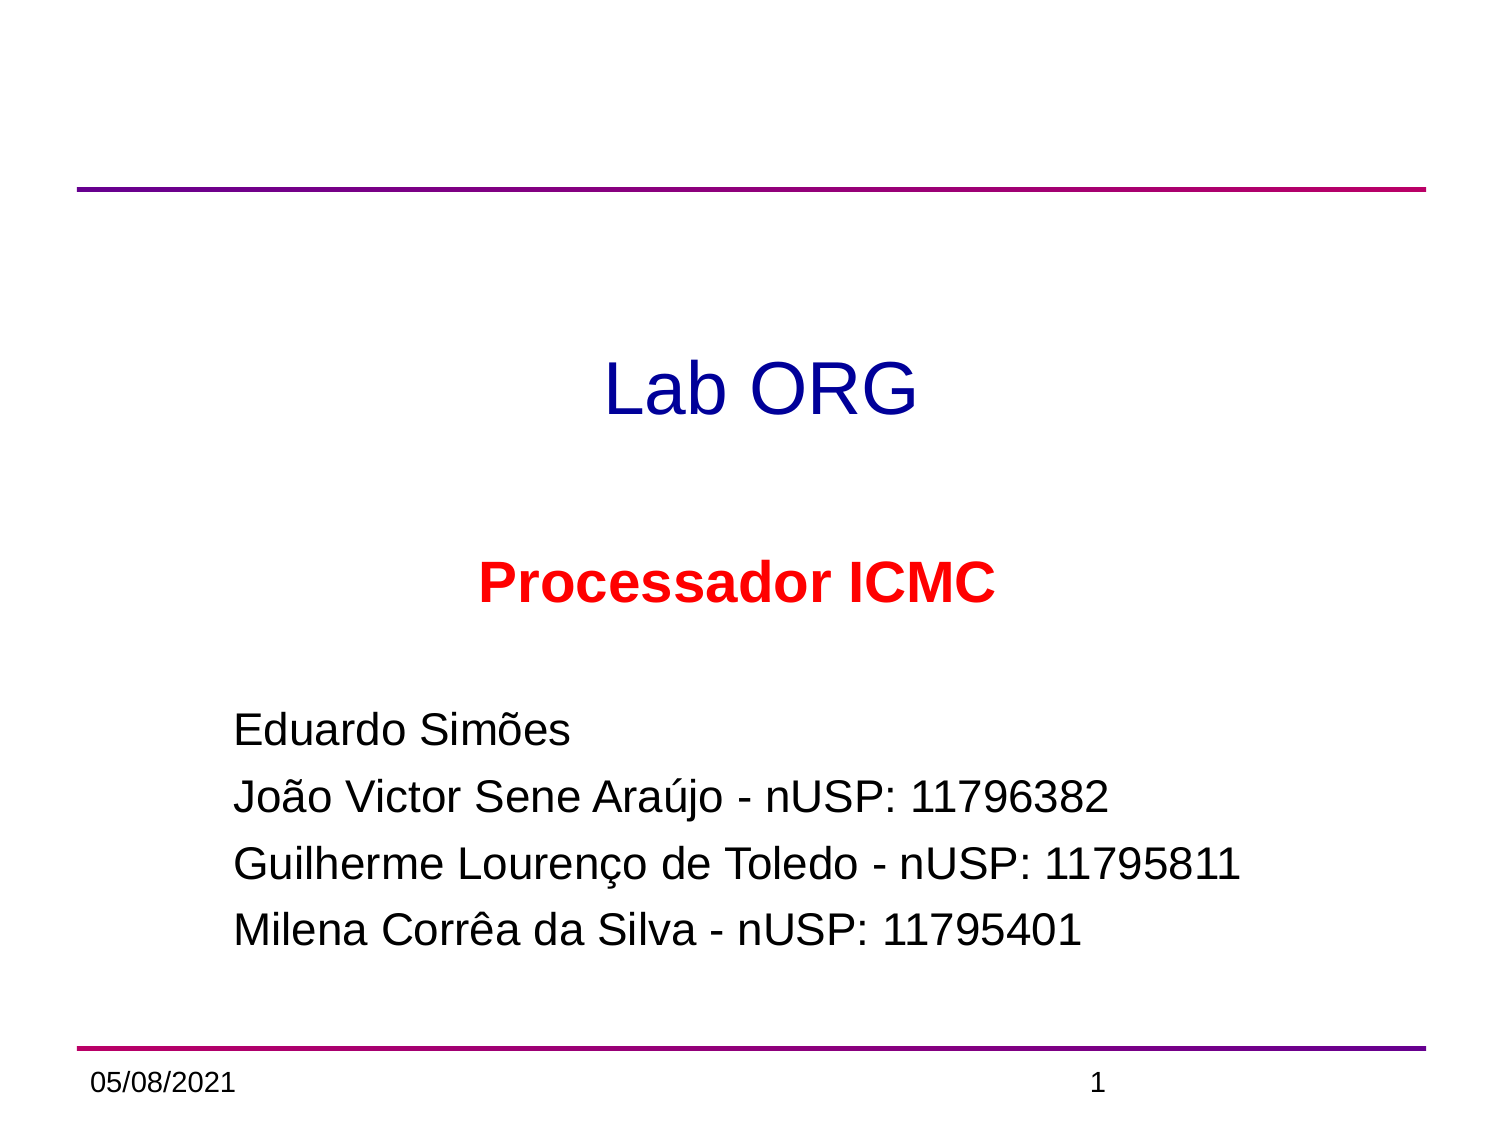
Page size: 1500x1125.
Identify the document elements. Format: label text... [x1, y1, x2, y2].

text_box <number> [1074, 1055, 1425, 1125]
text_box Lab ORG [123, 231, 1399, 438]
text_box Processador ICMC [194, 479, 1282, 712]
text_box 05/08/2021 [74, 1055, 425, 1125]
text_box Eduardo Simões João Victor Sene Araújo - nUSP: 11796382 Guilherme Lourenço de Toledo - nUSP: 11795811 Milena Corrêa da Silva - nUSP: 11795401 [218, 712, 1269, 1019]
